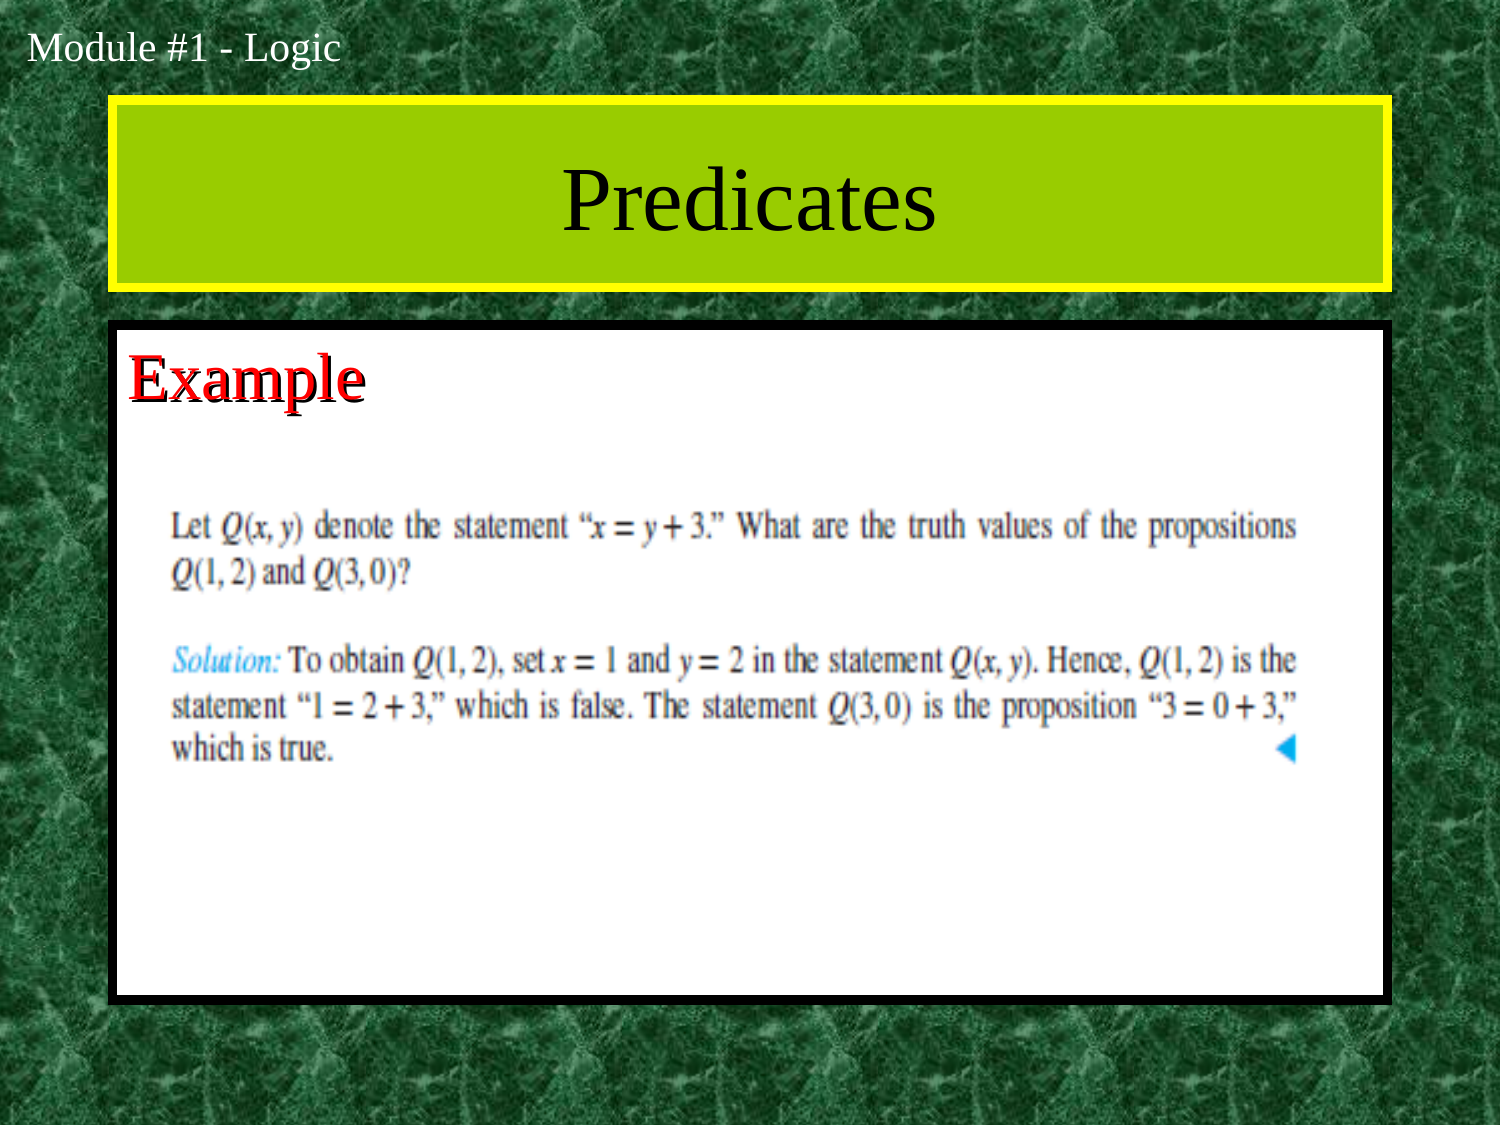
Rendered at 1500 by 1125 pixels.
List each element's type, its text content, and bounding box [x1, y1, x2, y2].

picture [0, 0, 1500, 1125]
title Predicates [112, 99, 1388, 288]
list Example [112, 324, 1388, 1000]
